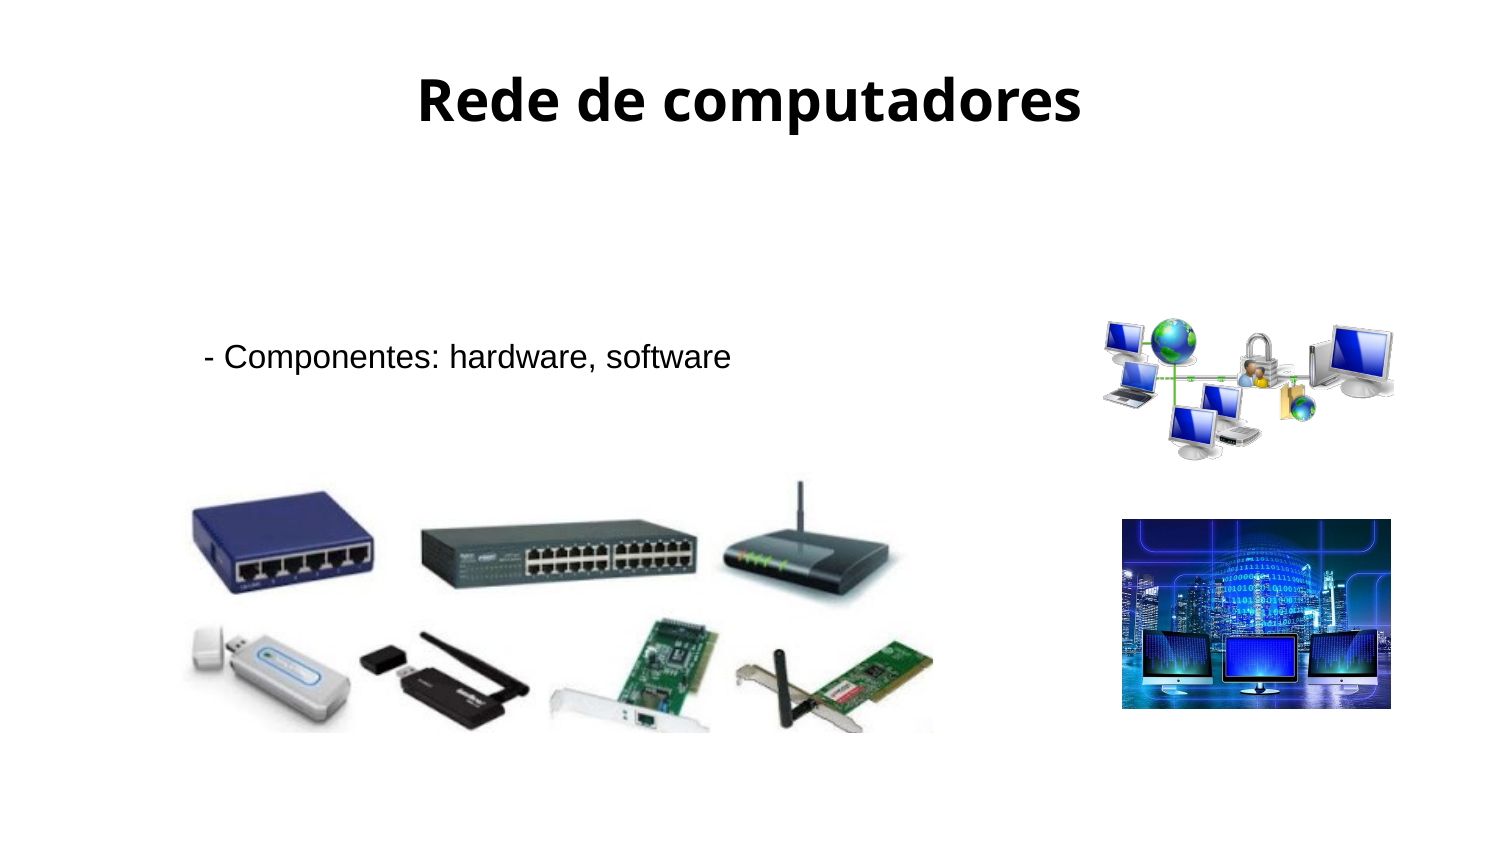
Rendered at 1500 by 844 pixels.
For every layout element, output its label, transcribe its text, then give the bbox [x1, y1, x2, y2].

picture [1101, 317, 1394, 461]
title Rede de computadores [75, 48, 1426, 142]
text_box - Componentes: hardware, software [188, 330, 910, 472]
picture [1122, 519, 1391, 709]
picture [177, 472, 934, 733]
